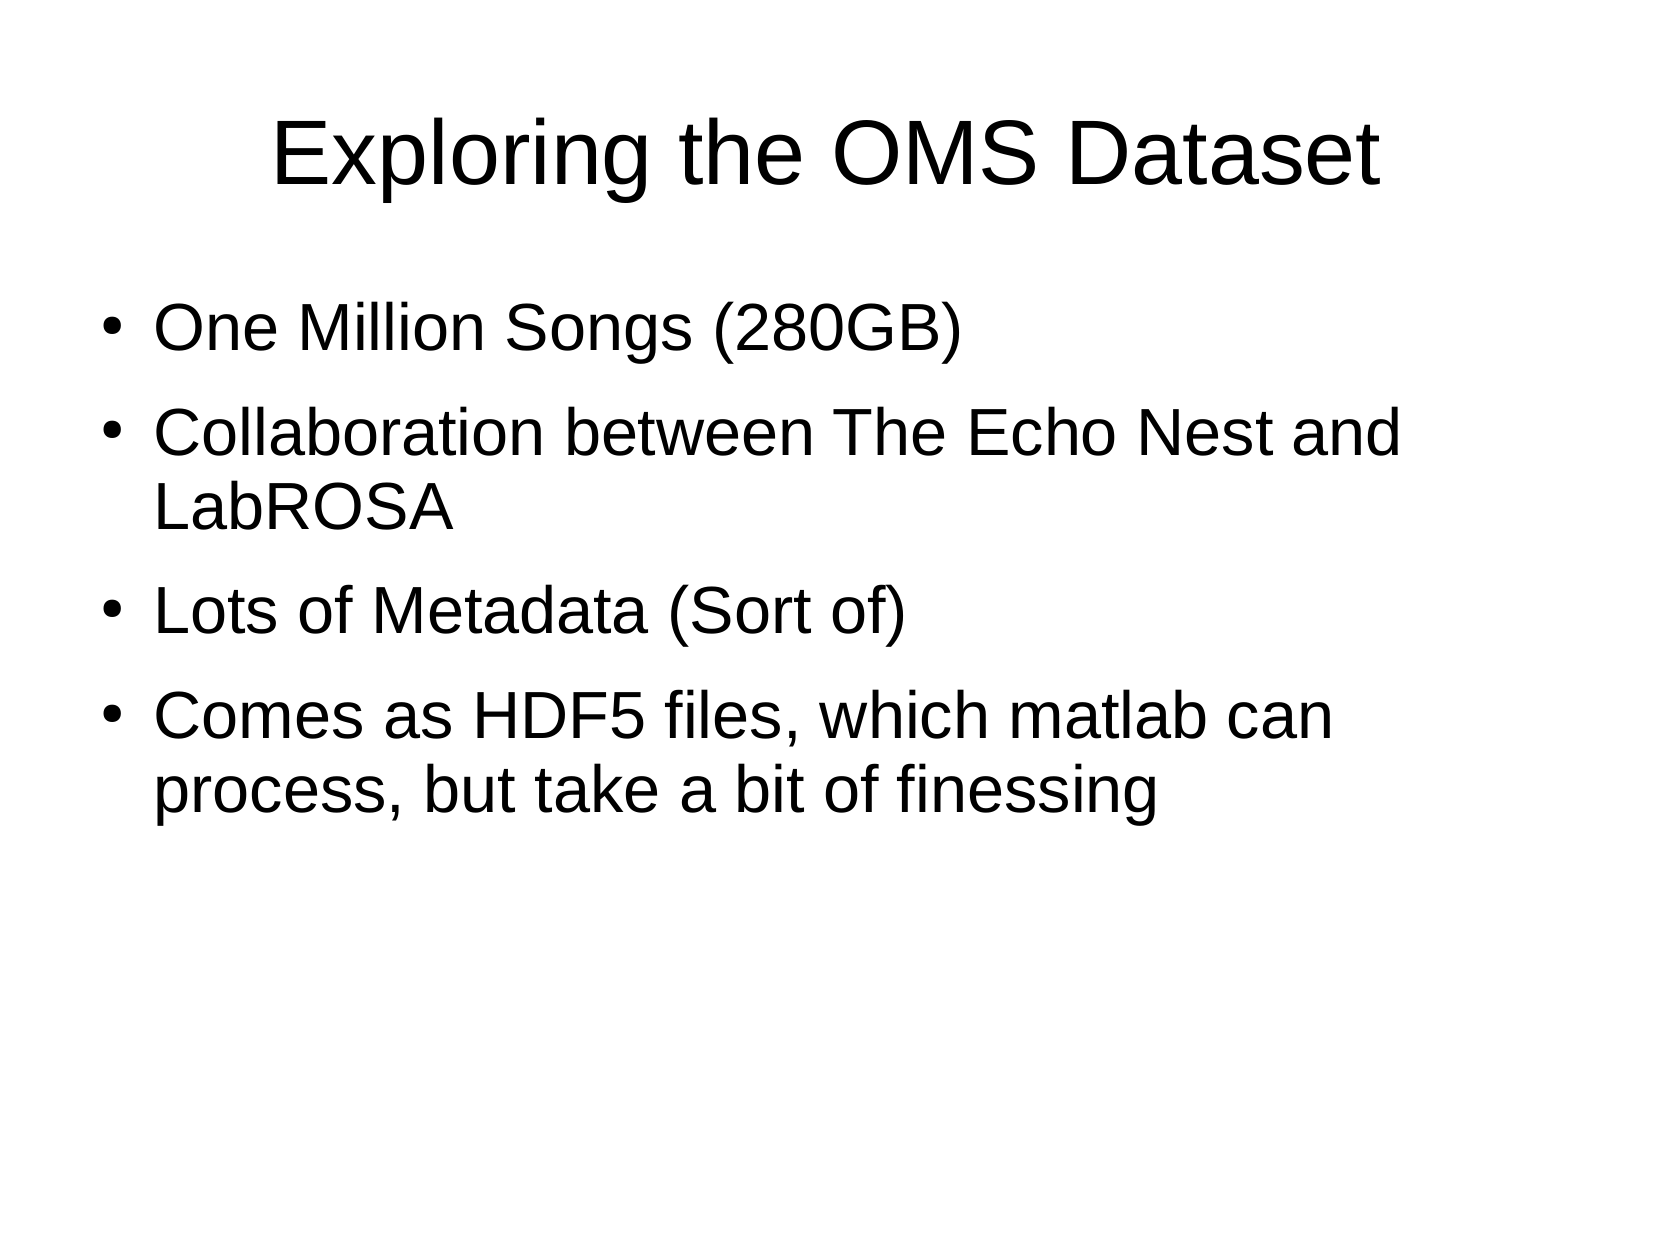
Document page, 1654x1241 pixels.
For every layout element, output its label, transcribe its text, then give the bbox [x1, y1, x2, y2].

list One Million Songs (280GB) Collaboration between The Echo Nest and LabROSA Lots of Metadata (Sort of) Comes as HDF5 files, which matlab can process, but take a bit of finessing [82, 290, 1571, 1010]
title Exploring the OMS Dataset [82, 49, 1571, 257]
